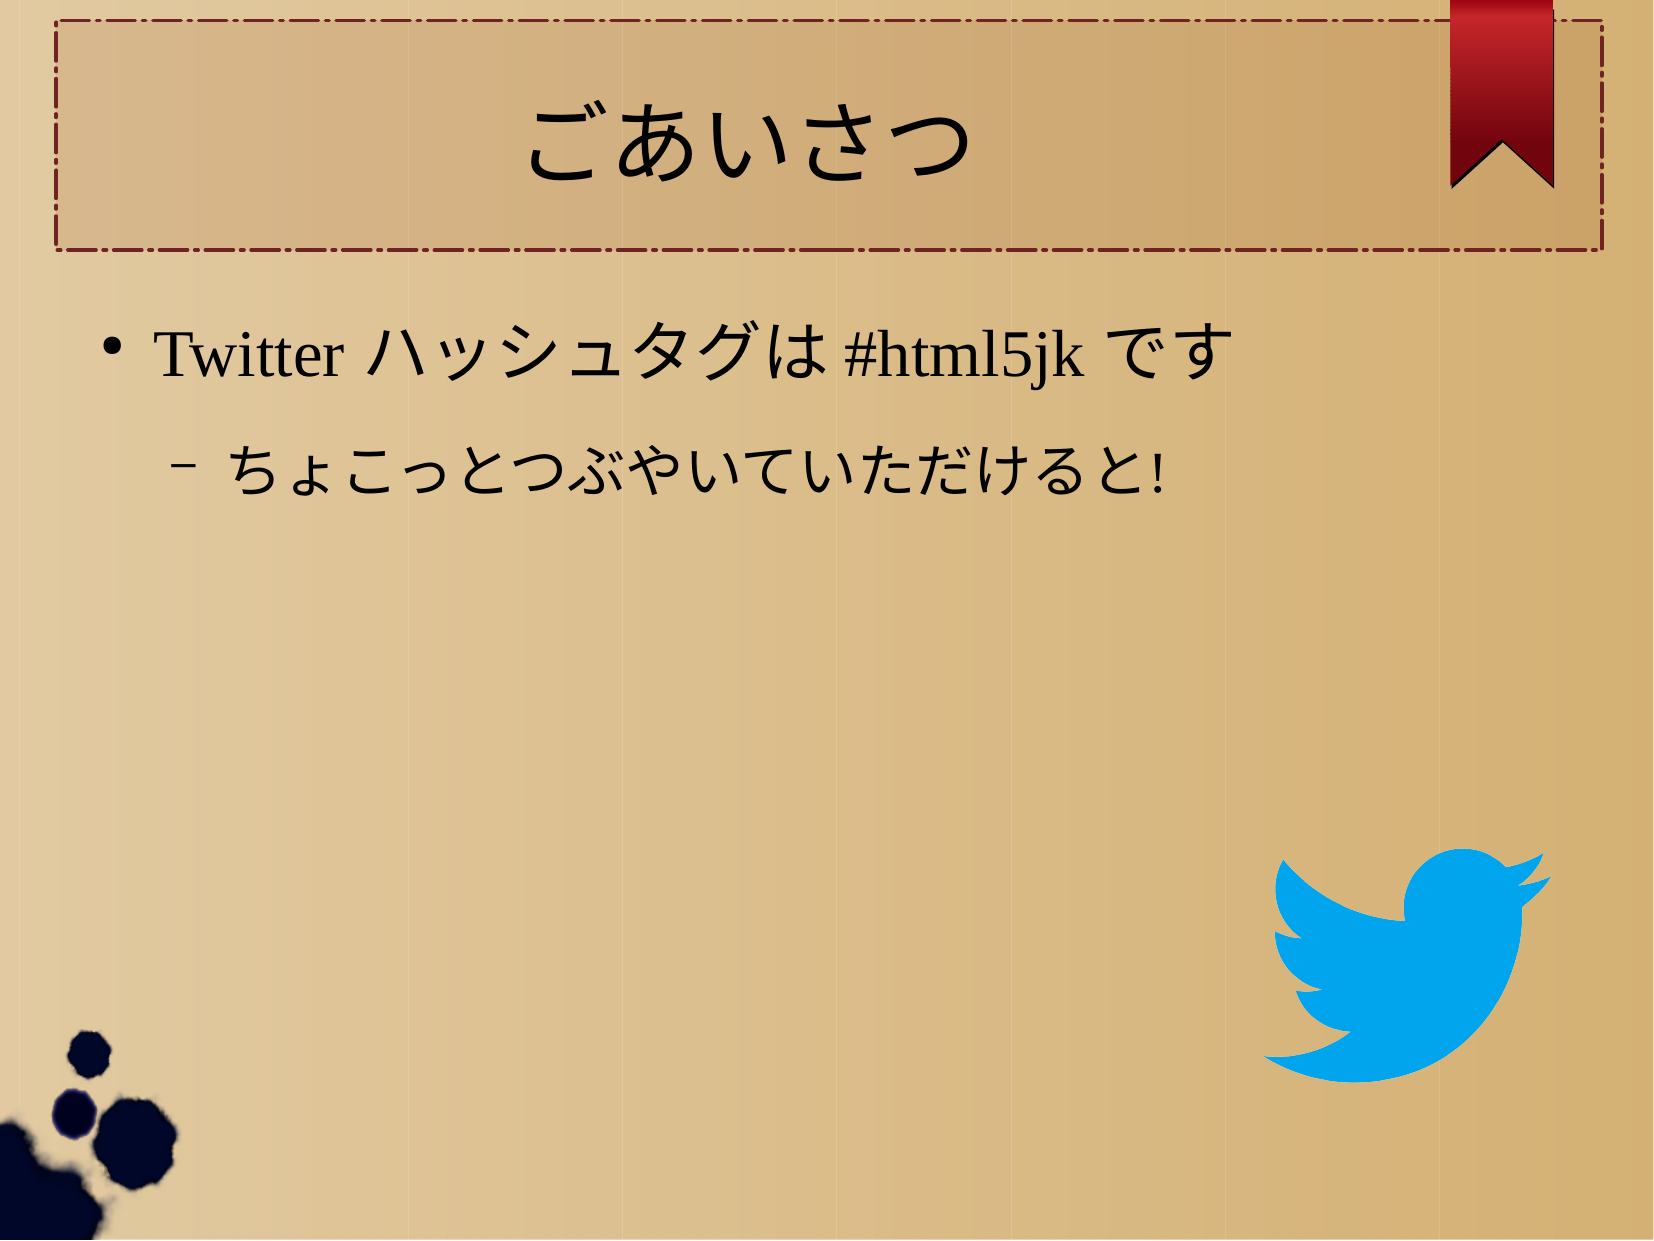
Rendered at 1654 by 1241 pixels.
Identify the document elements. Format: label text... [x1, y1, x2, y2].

list Twitter ハッシュタグは #html5jk です ちょこっとつぶやいていただけると! [82, 299, 1571, 1019]
title ごあいさつ [82, 47, 1412, 229]
picture [1192, 755, 1619, 1182]
